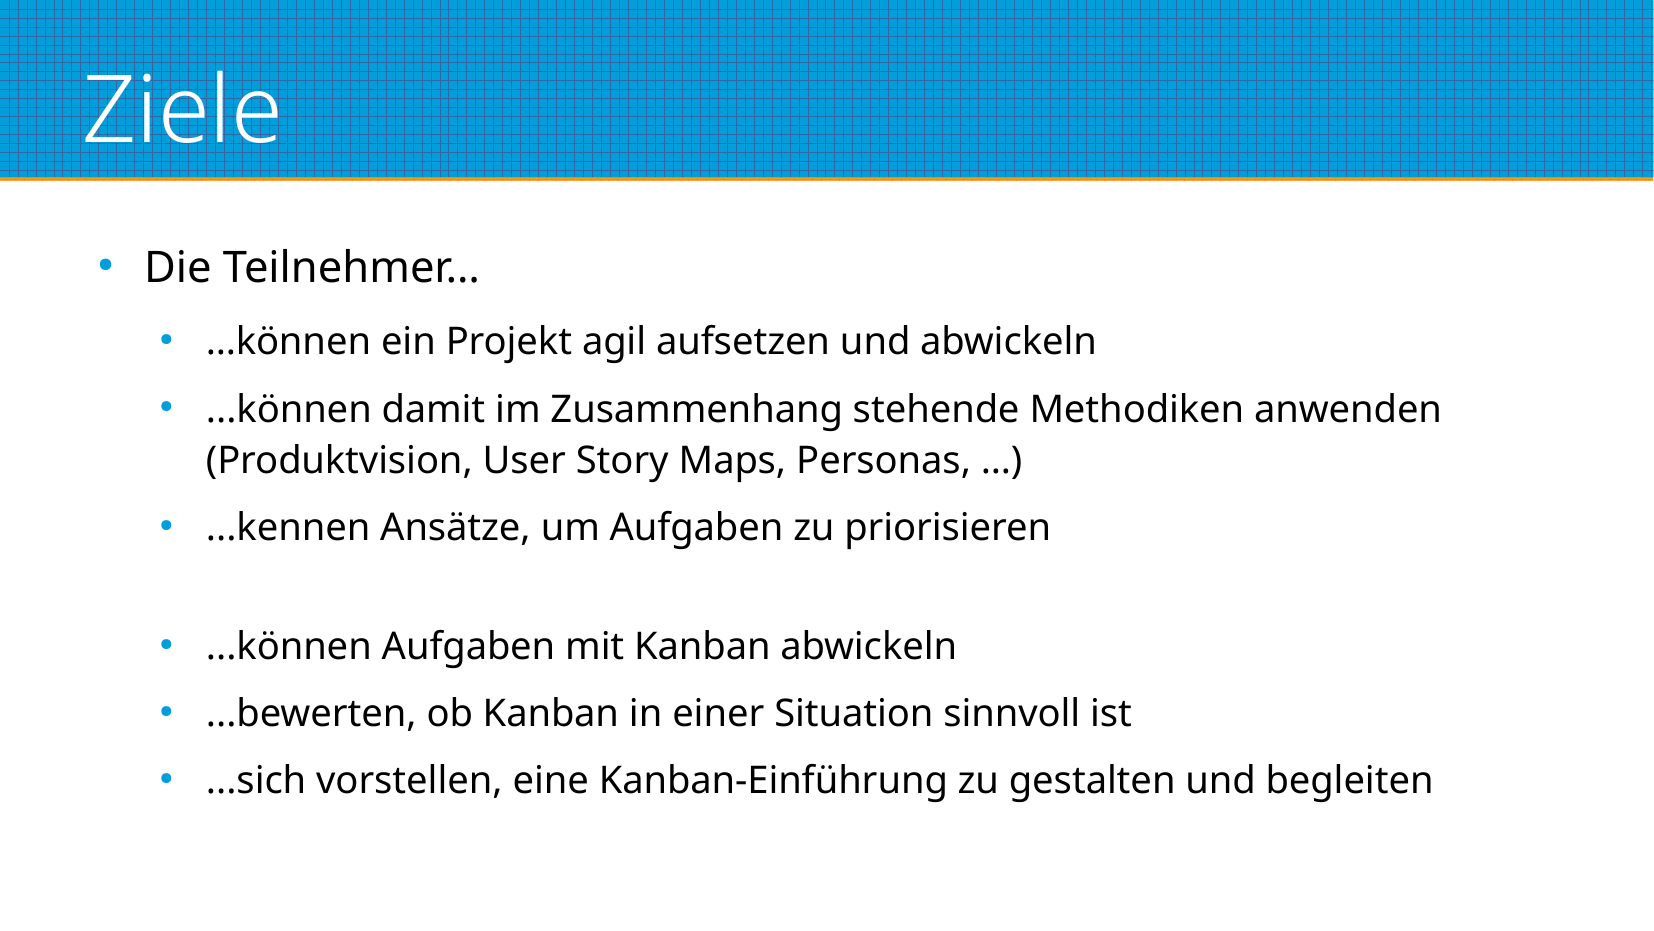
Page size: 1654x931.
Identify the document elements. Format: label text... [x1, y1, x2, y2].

title Ziele [82, 14, 1571, 171]
list Die Teilnehmer… …können ein Projekt agil aufsetzen und abwickeln ...können damit im Zusammenhang stehende Methodiken anwenden (Produktvision, User Story Maps, Personas, …) ...kennen Ansätze, um Aufgaben zu priorisieren ...können Aufgaben mit Kanban abwickeln ...bewerten, ob Kanban in einer Situation sinnvoll ist ...sich vorstellen, eine Kanban-Einführung zu gestalten und begleiten [82, 236, 1563, 811]
